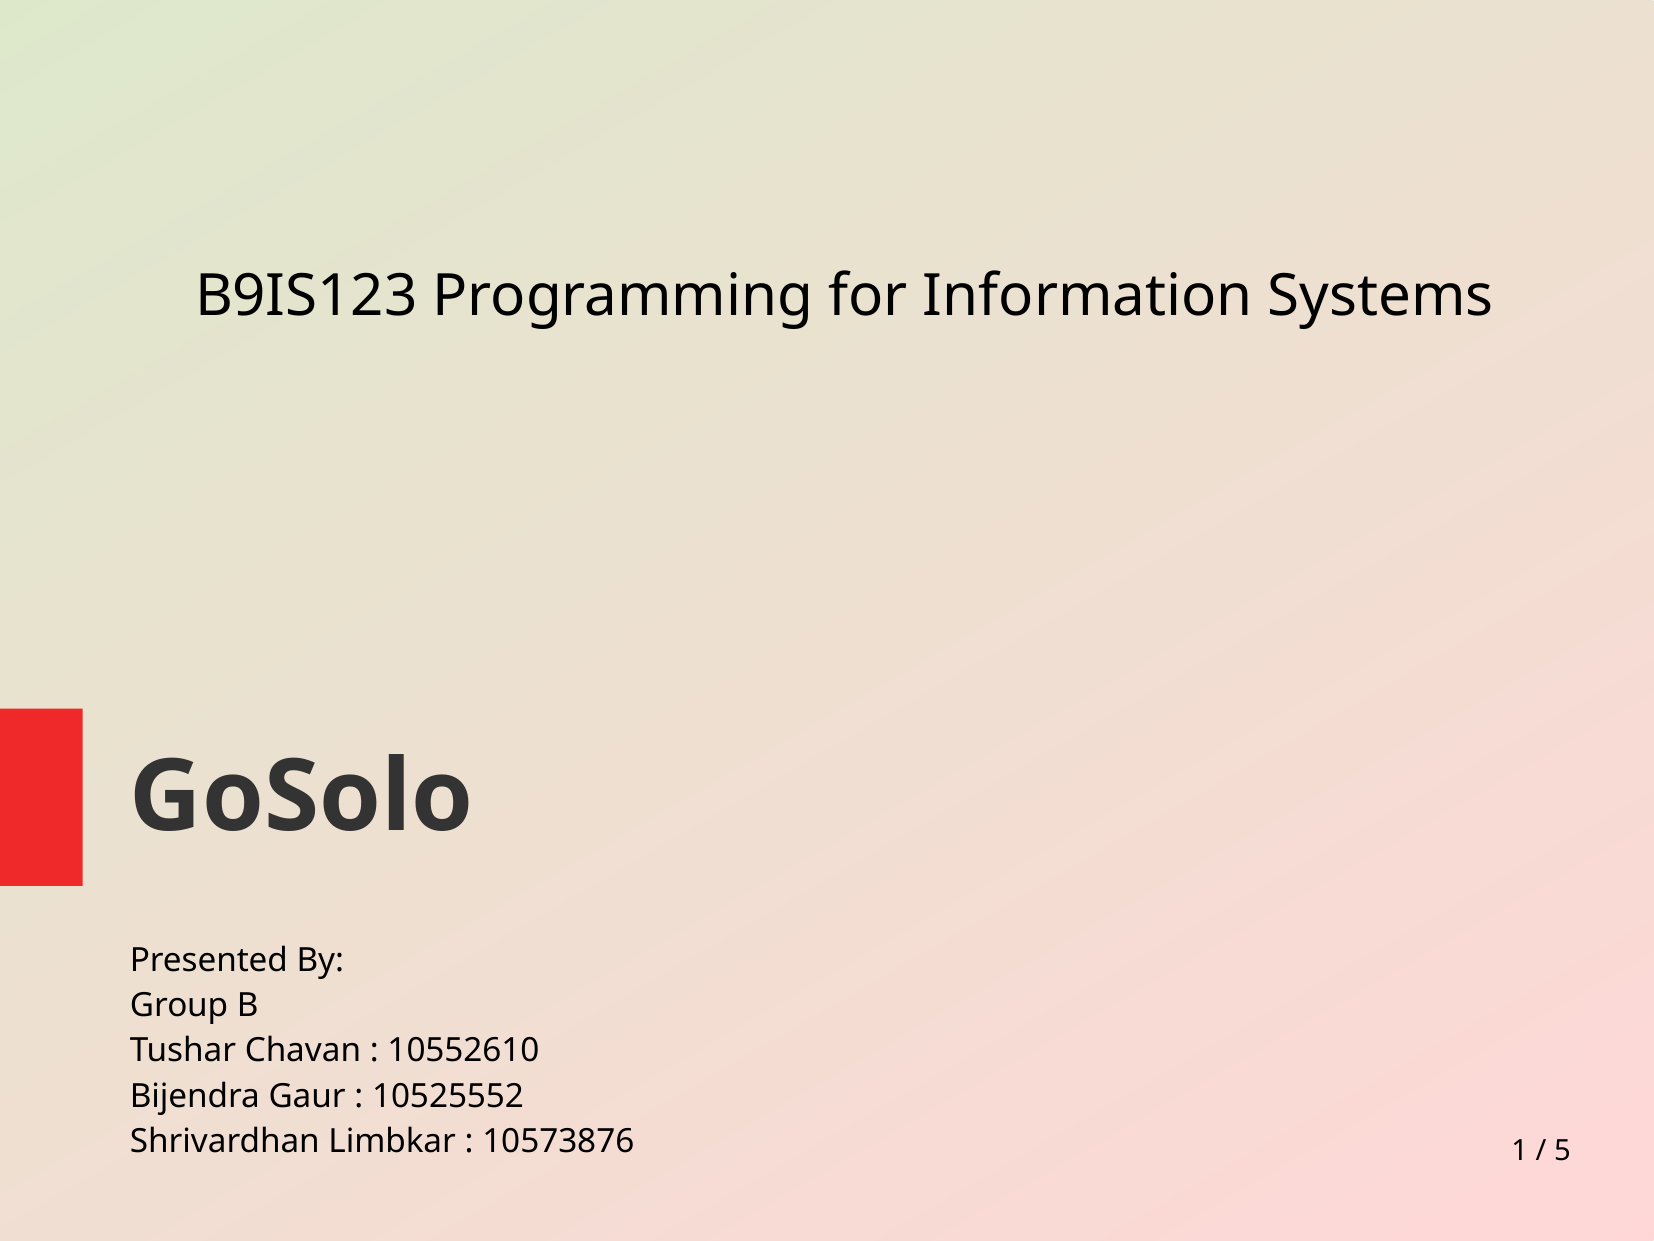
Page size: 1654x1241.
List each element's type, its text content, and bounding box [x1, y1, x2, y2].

text_box B9IS123 Programming for Information Systems [141, 212, 1548, 374]
subtitle Presented By: Group B Tushar Chavan : 10552610 Bijendra Gaur : 10525552 Shrivardhan Limbkar : 10573876 [129, 952, 1536, 1146]
title GoSolo [129, 673, 1536, 910]
